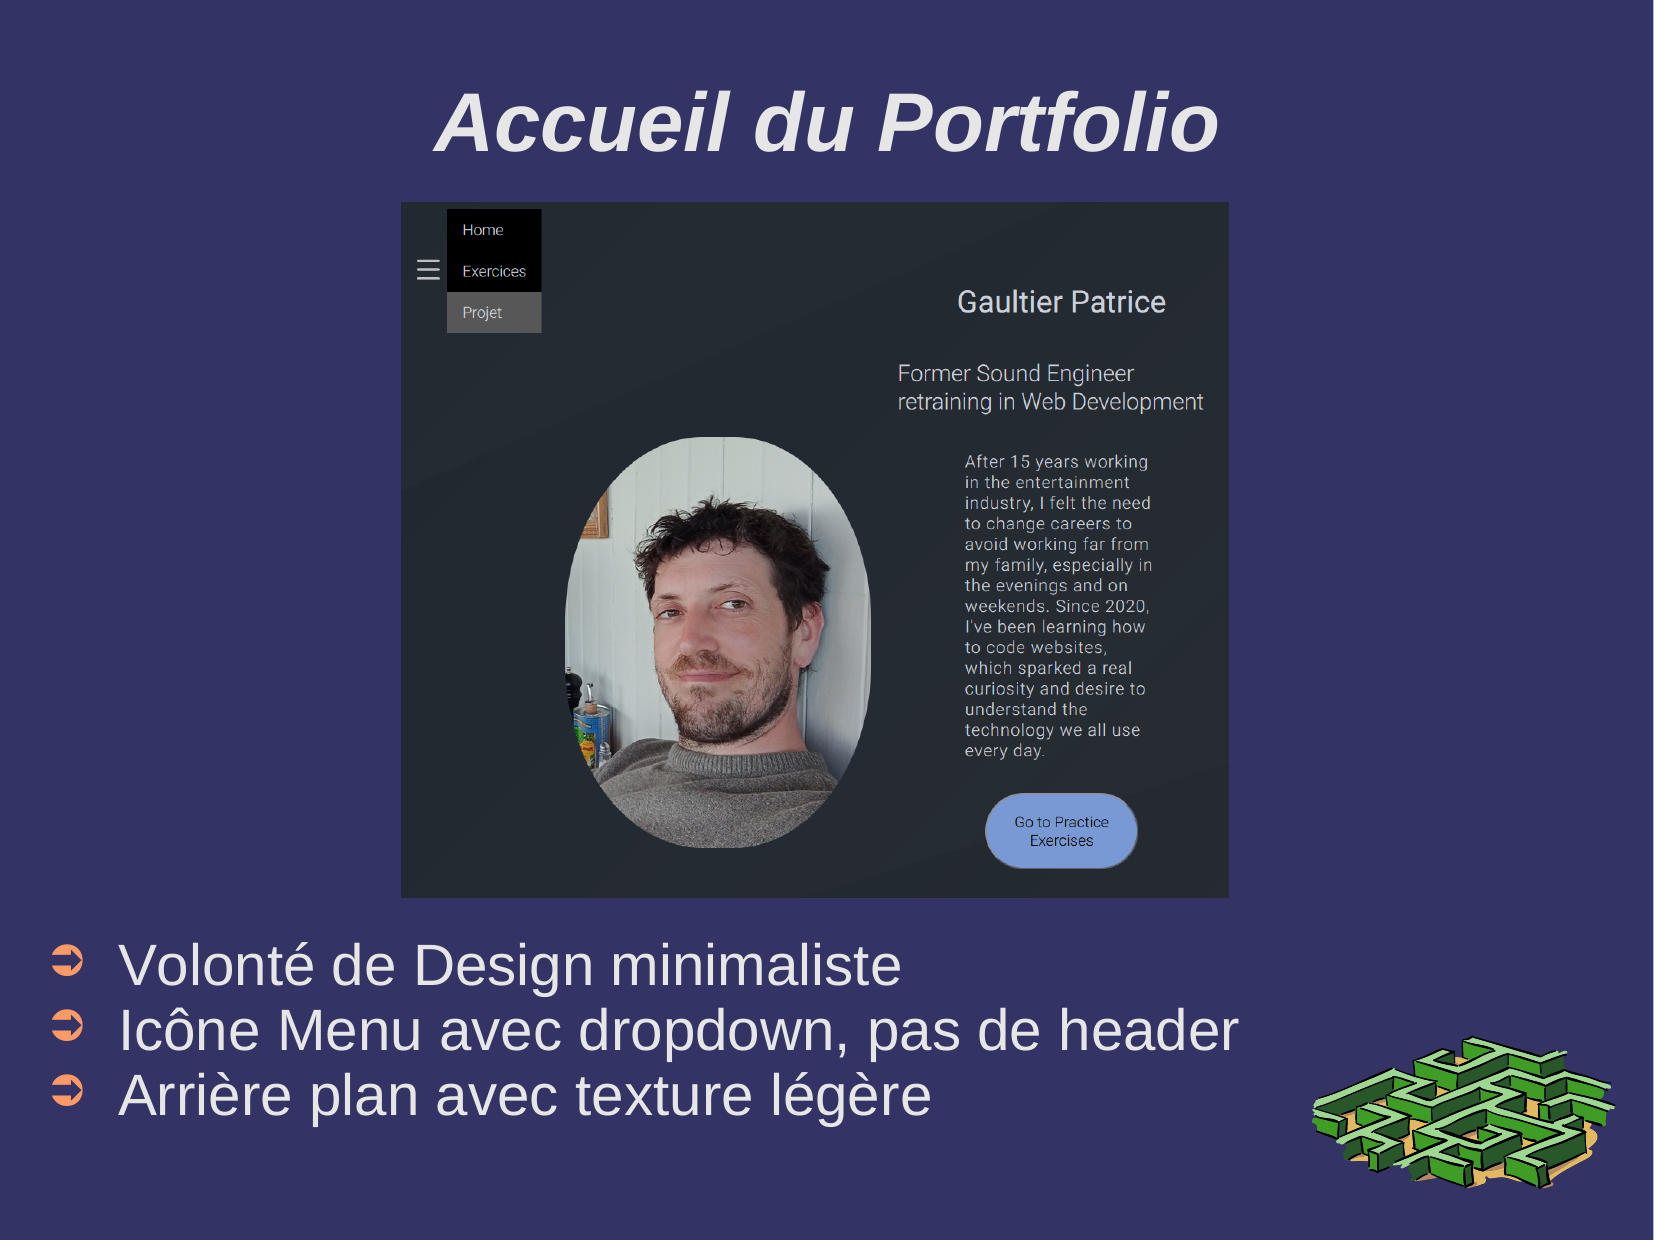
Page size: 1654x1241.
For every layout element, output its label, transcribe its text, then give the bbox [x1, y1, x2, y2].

title Accueil du Portfolio [121, 19, 1534, 227]
list Volonté de Design minimaliste Icône Menu avec dropdown, pas de header Arrière plan avec texture légère [35, 933, 1427, 1193]
picture [401, 202, 1229, 898]
